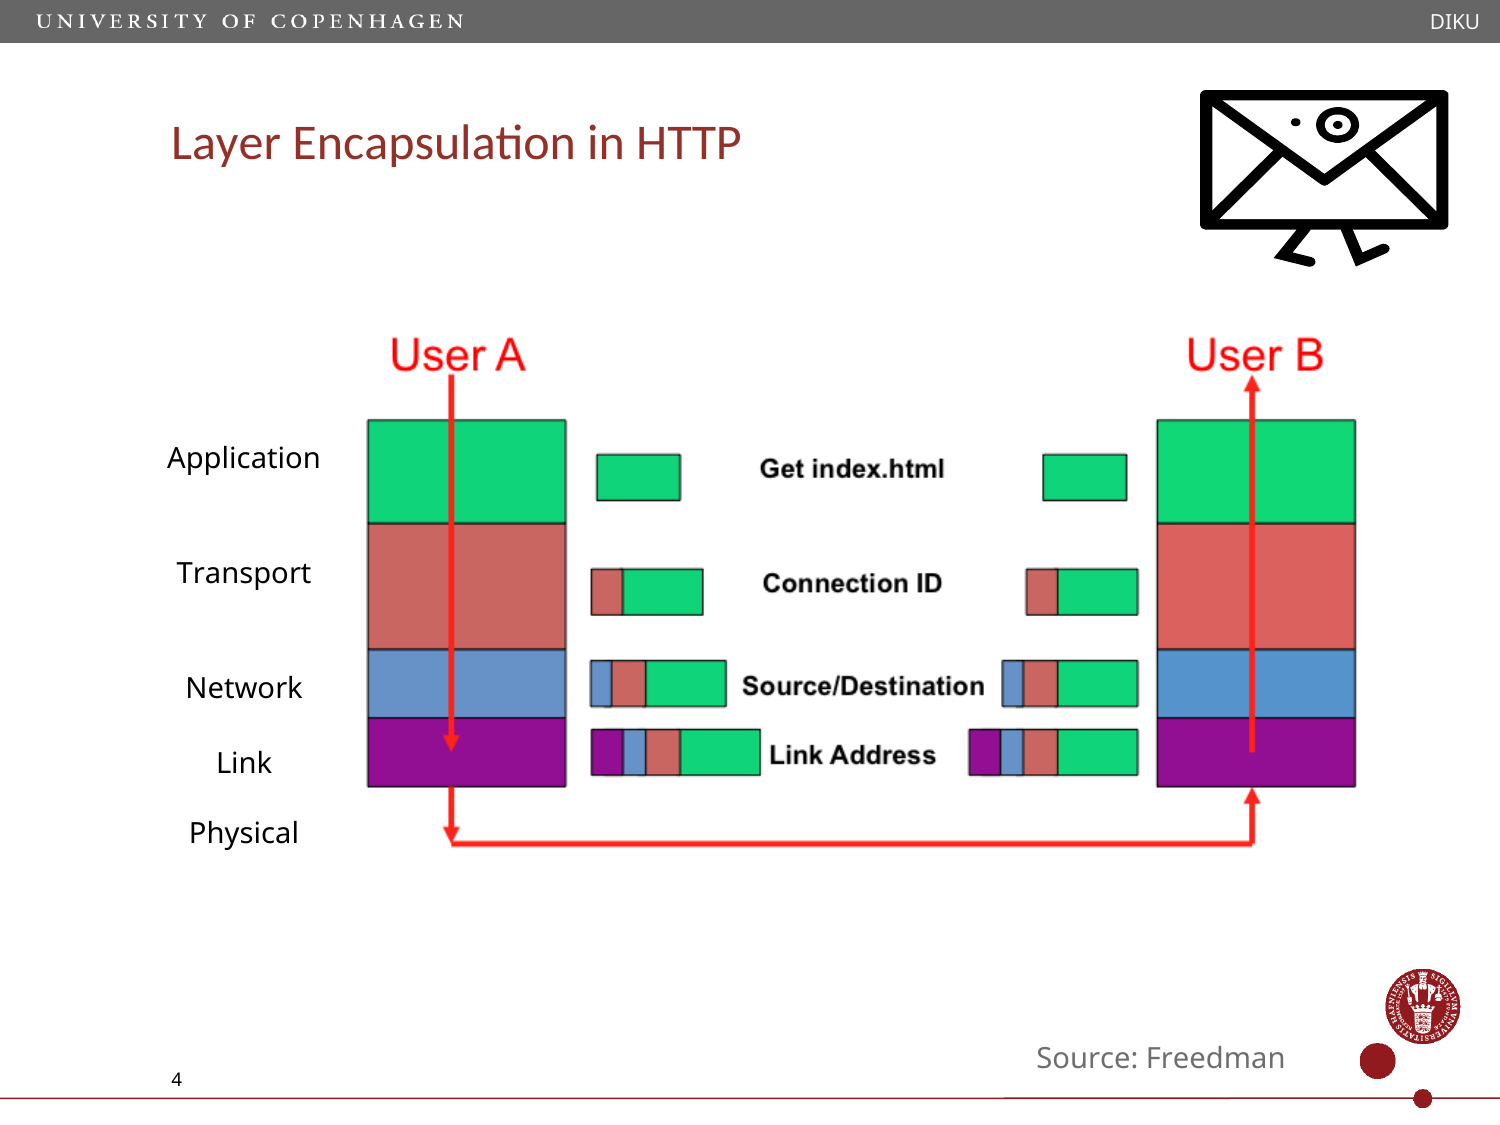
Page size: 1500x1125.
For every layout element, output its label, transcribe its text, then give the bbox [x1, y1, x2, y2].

picture [0, 910, 1500, 1122]
text_box DIKU [469, 0, 1495, 43]
text_box <number> [171, 1067, 522, 1092]
text_box Source: Freedman [1021, 1031, 1341, 1083]
text_box Layer Encapsulation in HTTP [171, 75, 1329, 171]
picture [123, 318, 1377, 870]
text_box Application Transport Network Link Physical [125, 419, 363, 870]
picture [1200, 90, 1449, 268]
